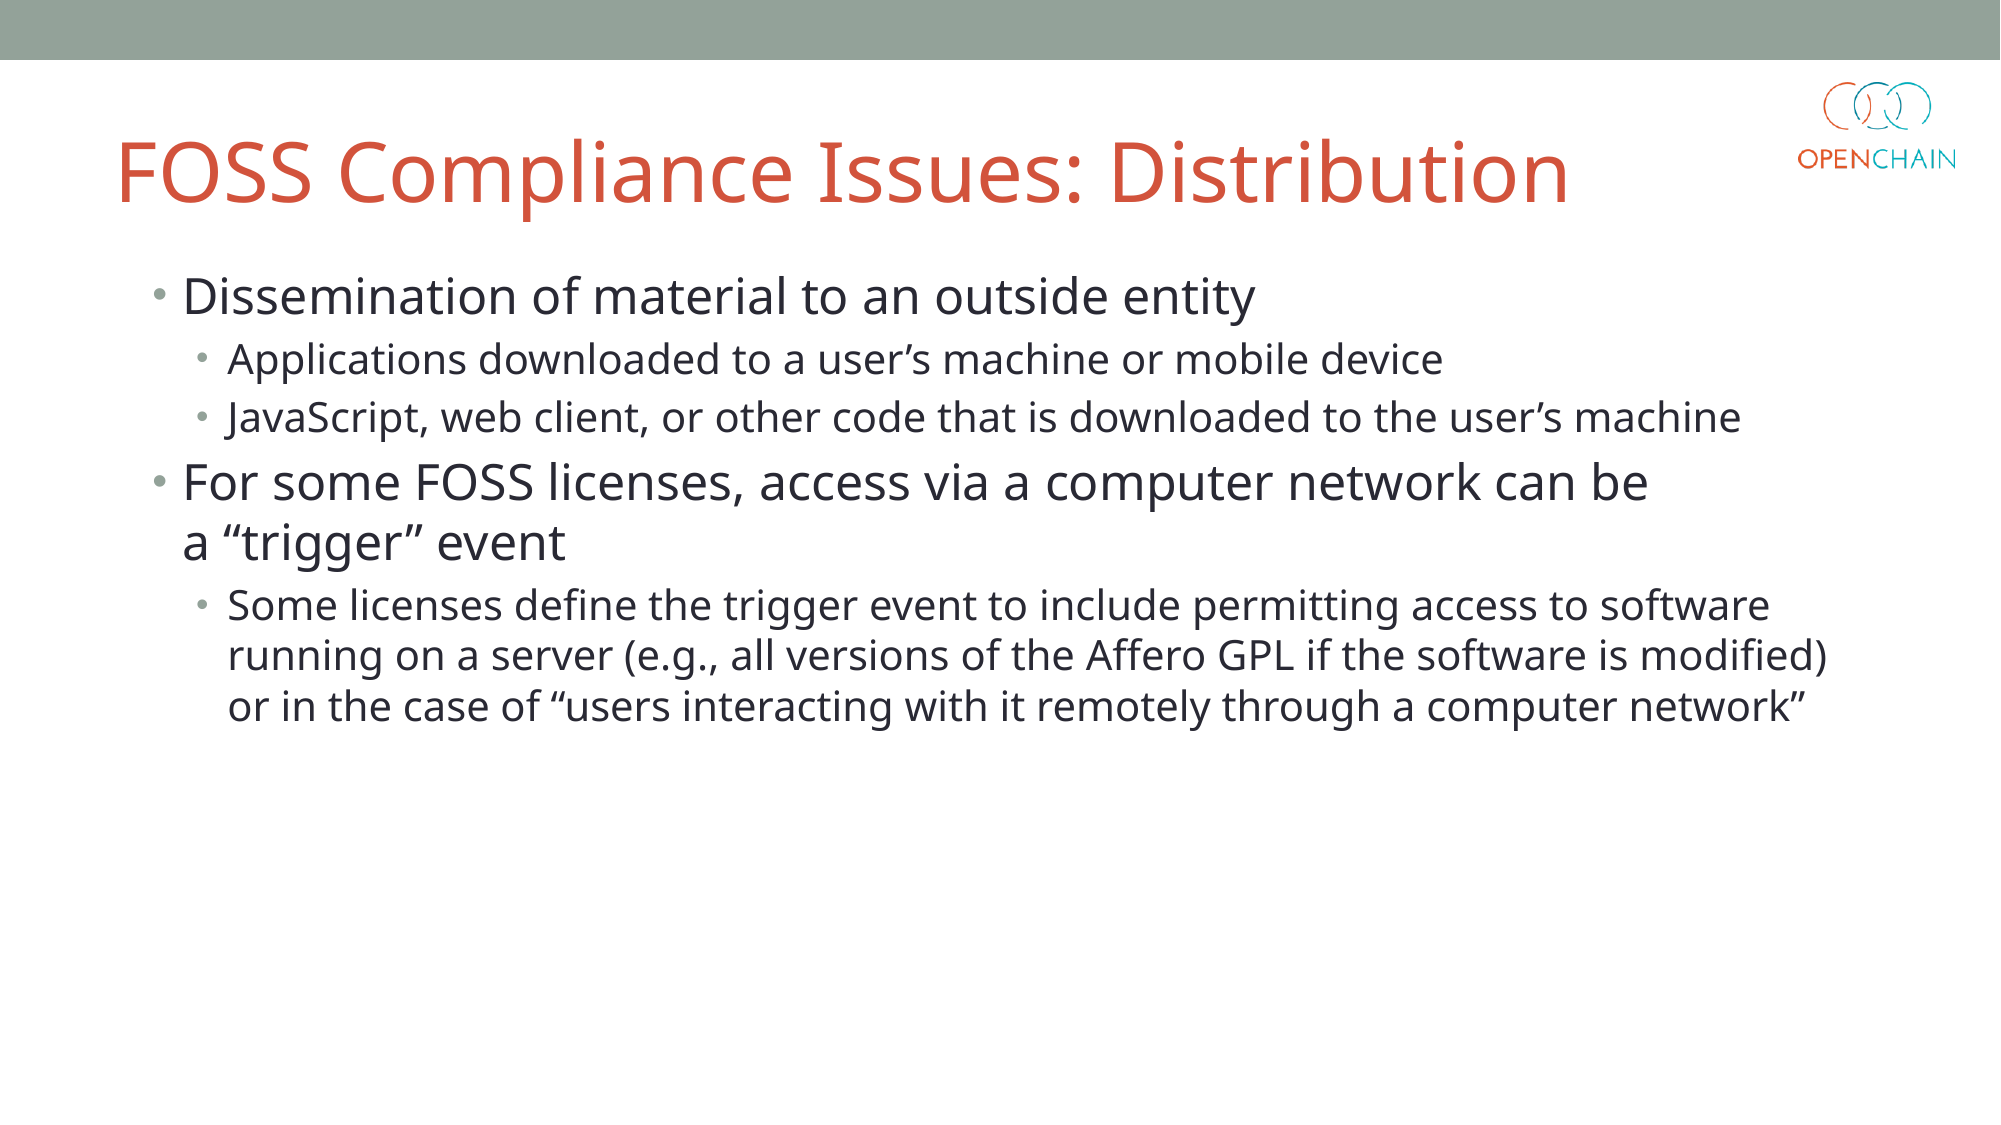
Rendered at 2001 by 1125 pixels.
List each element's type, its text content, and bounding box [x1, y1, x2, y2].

list Dissemination of material to an outside entity Applications downloaded to a user’s machine or mobile device JavaScript, web client, or other code that is downloaded to the user’s machine For some FOSS licenses, access via a computer network can be a “trigger” event Some licenses define the trigger event to include permitting access to software running on a server (e.g., all versions of the Affero GPL if the software is modified) or in the case of “users interacting with it remotely through a computer network” [137, 256, 1863, 1059]
picture [1798, 82, 1955, 169]
title FOSS Compliance Issues: Distribution [99, 87, 1900, 250]
